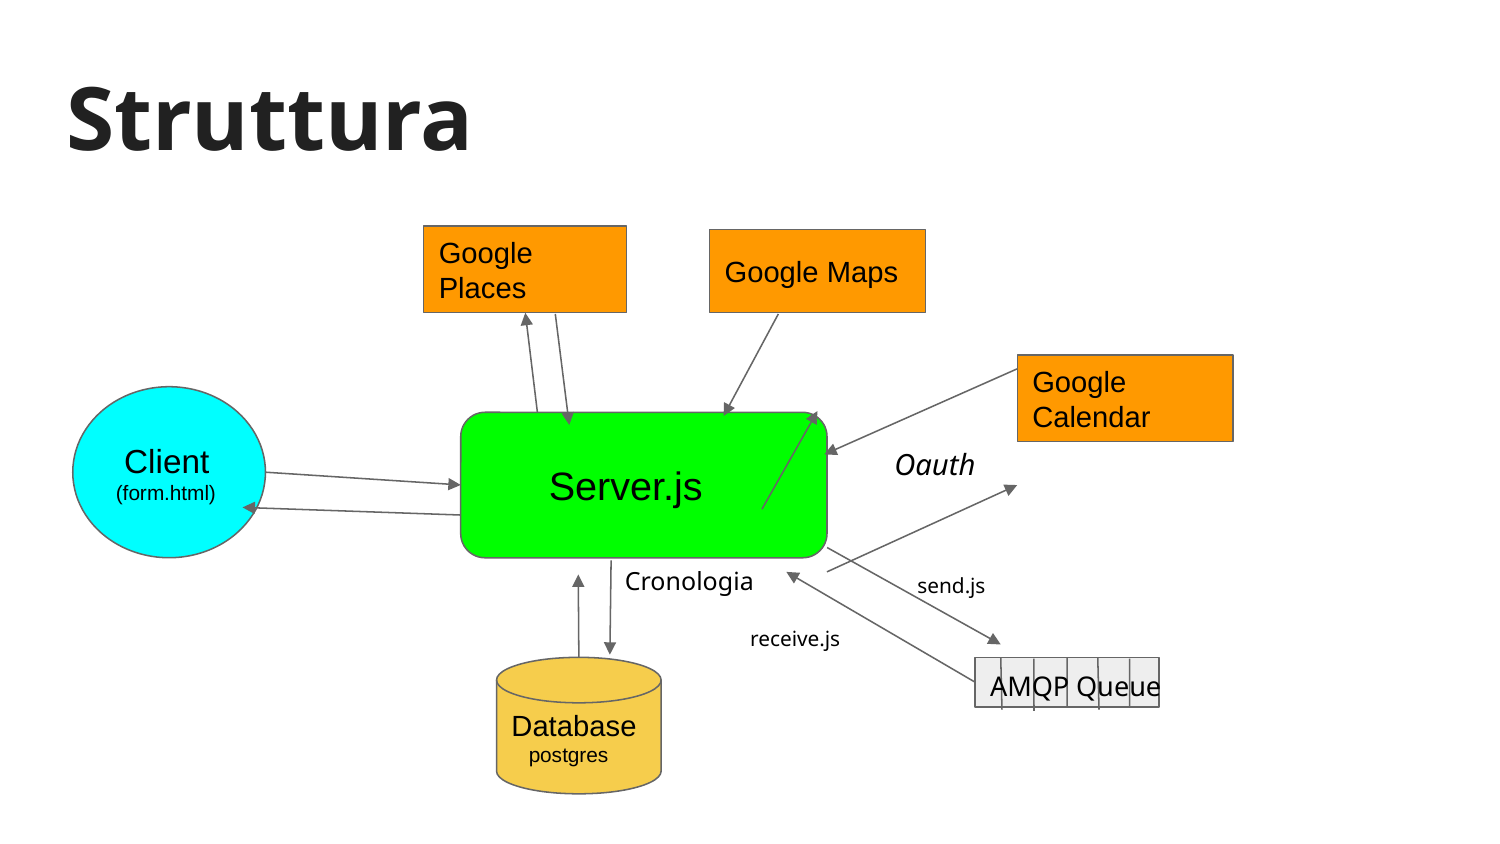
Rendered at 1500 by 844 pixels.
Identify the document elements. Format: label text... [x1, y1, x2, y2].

text_box Server.js [460, 412, 828, 558]
text_box Google Calendar [1017, 354, 1233, 442]
text_box Struttura [51, 47, 1449, 180]
text_box Database postgres [496, 657, 662, 794]
text_box Cronologia [610, 550, 821, 637]
text_box AMQP Queue [975, 654, 1186, 741]
text_box Google Places [423, 225, 627, 313]
text_box Google Maps [709, 229, 926, 313]
text_box send.js [902, 557, 1087, 611]
text_box Client (form.html) [72, 386, 266, 558]
text_box Oauth [879, 431, 1002, 492]
text_box receive.js [735, 610, 976, 681]
